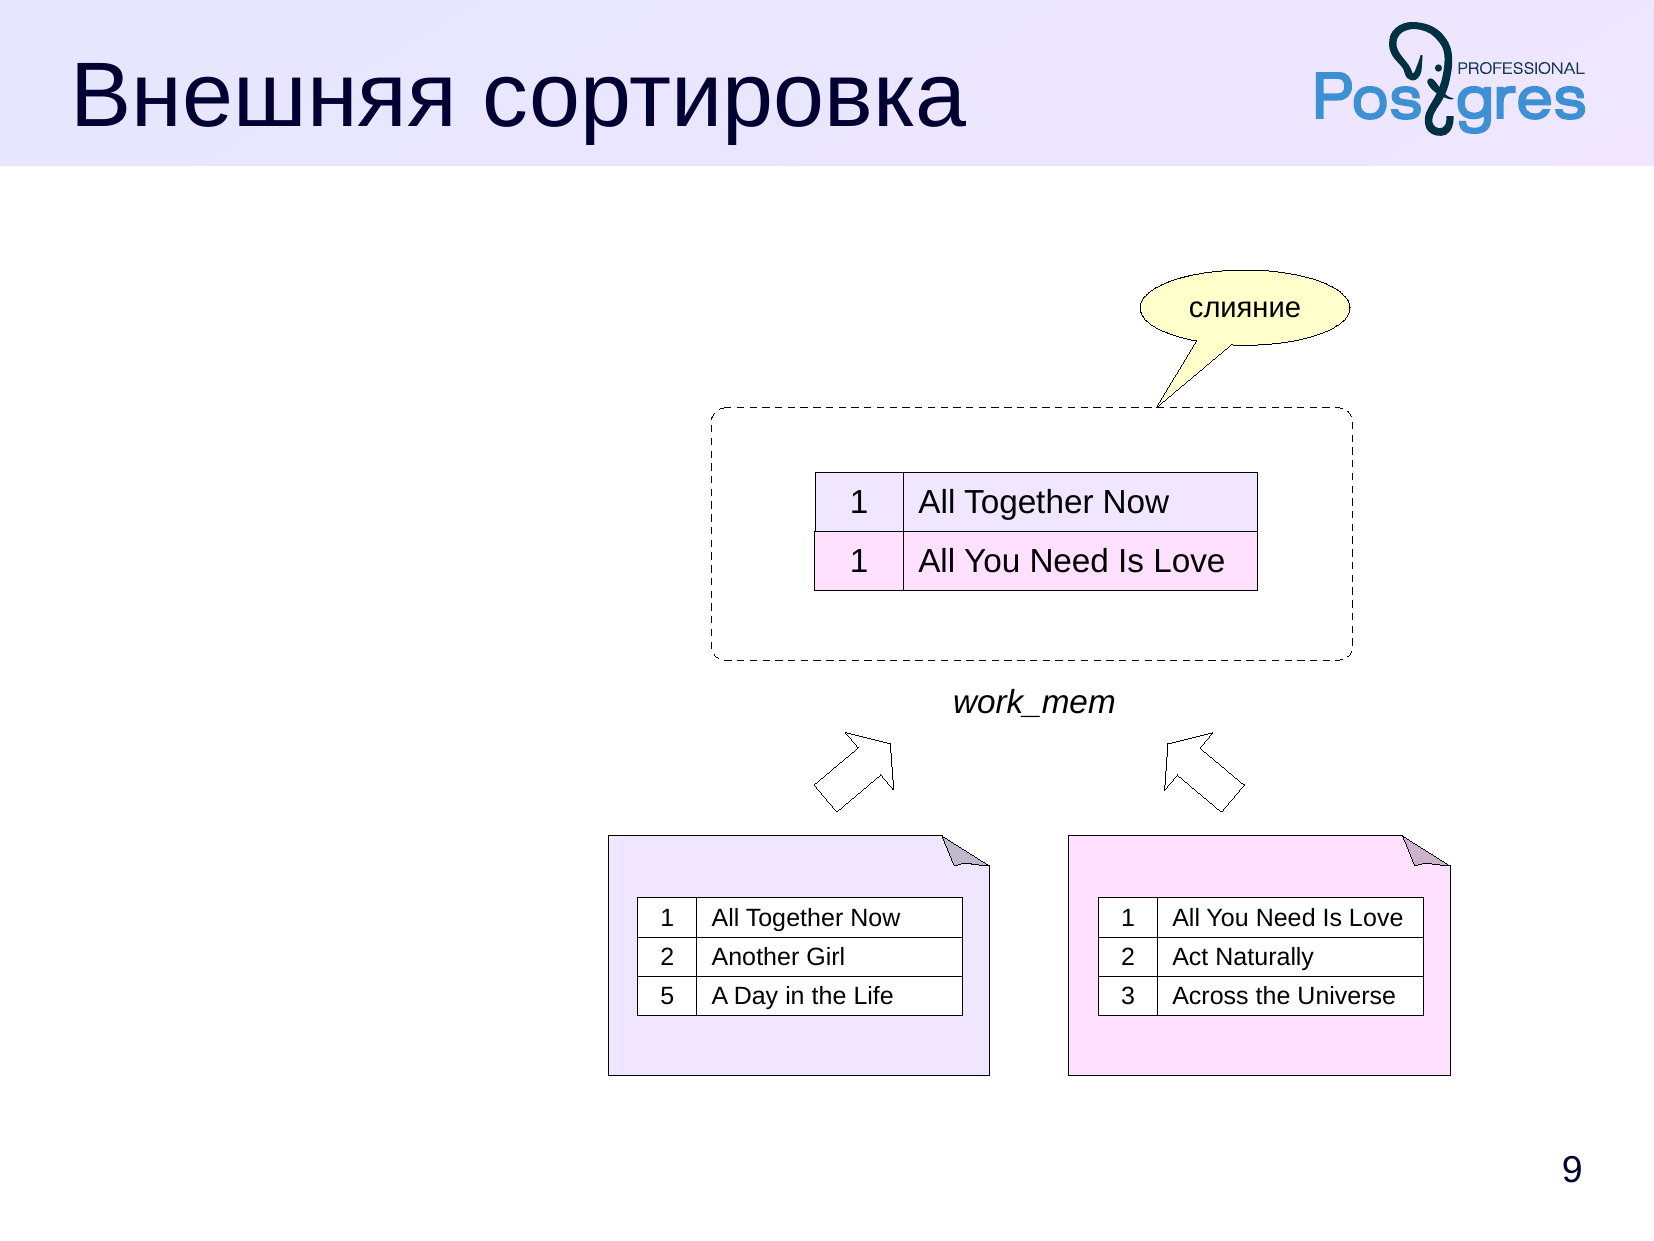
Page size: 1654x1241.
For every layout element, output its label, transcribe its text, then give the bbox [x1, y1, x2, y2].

text_box All Together Now [696, 897, 963, 937]
text_box All You Need Is Love [1157, 897, 1424, 937]
text_box All Together Now [903, 472, 1258, 532]
text_box [608, 835, 990, 1076]
text_box 3 [1098, 976, 1157, 1016]
text_box Across the Universe [1157, 976, 1424, 1016]
text_box [814, 732, 894, 812]
text_box 1 [814, 531, 903, 591]
text_box [711, 407, 1353, 661]
text_box слияние [1140, 270, 1351, 408]
text_box 2 [637, 937, 696, 977]
text_box 5 [637, 977, 696, 1016]
text_box Another Girl [696, 937, 963, 977]
text_box [1164, 732, 1245, 812]
title Внешняя сортировка [70, 43, 1261, 151]
text_box Act Naturally [1157, 937, 1424, 976]
text_box 1 [1098, 897, 1157, 937]
text_box work_mem [938, 675, 1131, 728]
text_box 1 [815, 472, 903, 532]
text_box A Day in the Life [696, 977, 963, 1016]
text_box [1068, 835, 1451, 1076]
text_box 1 [637, 897, 696, 937]
text_box 2 [1098, 937, 1157, 976]
text_box All You Need Is Love [903, 532, 1258, 591]
